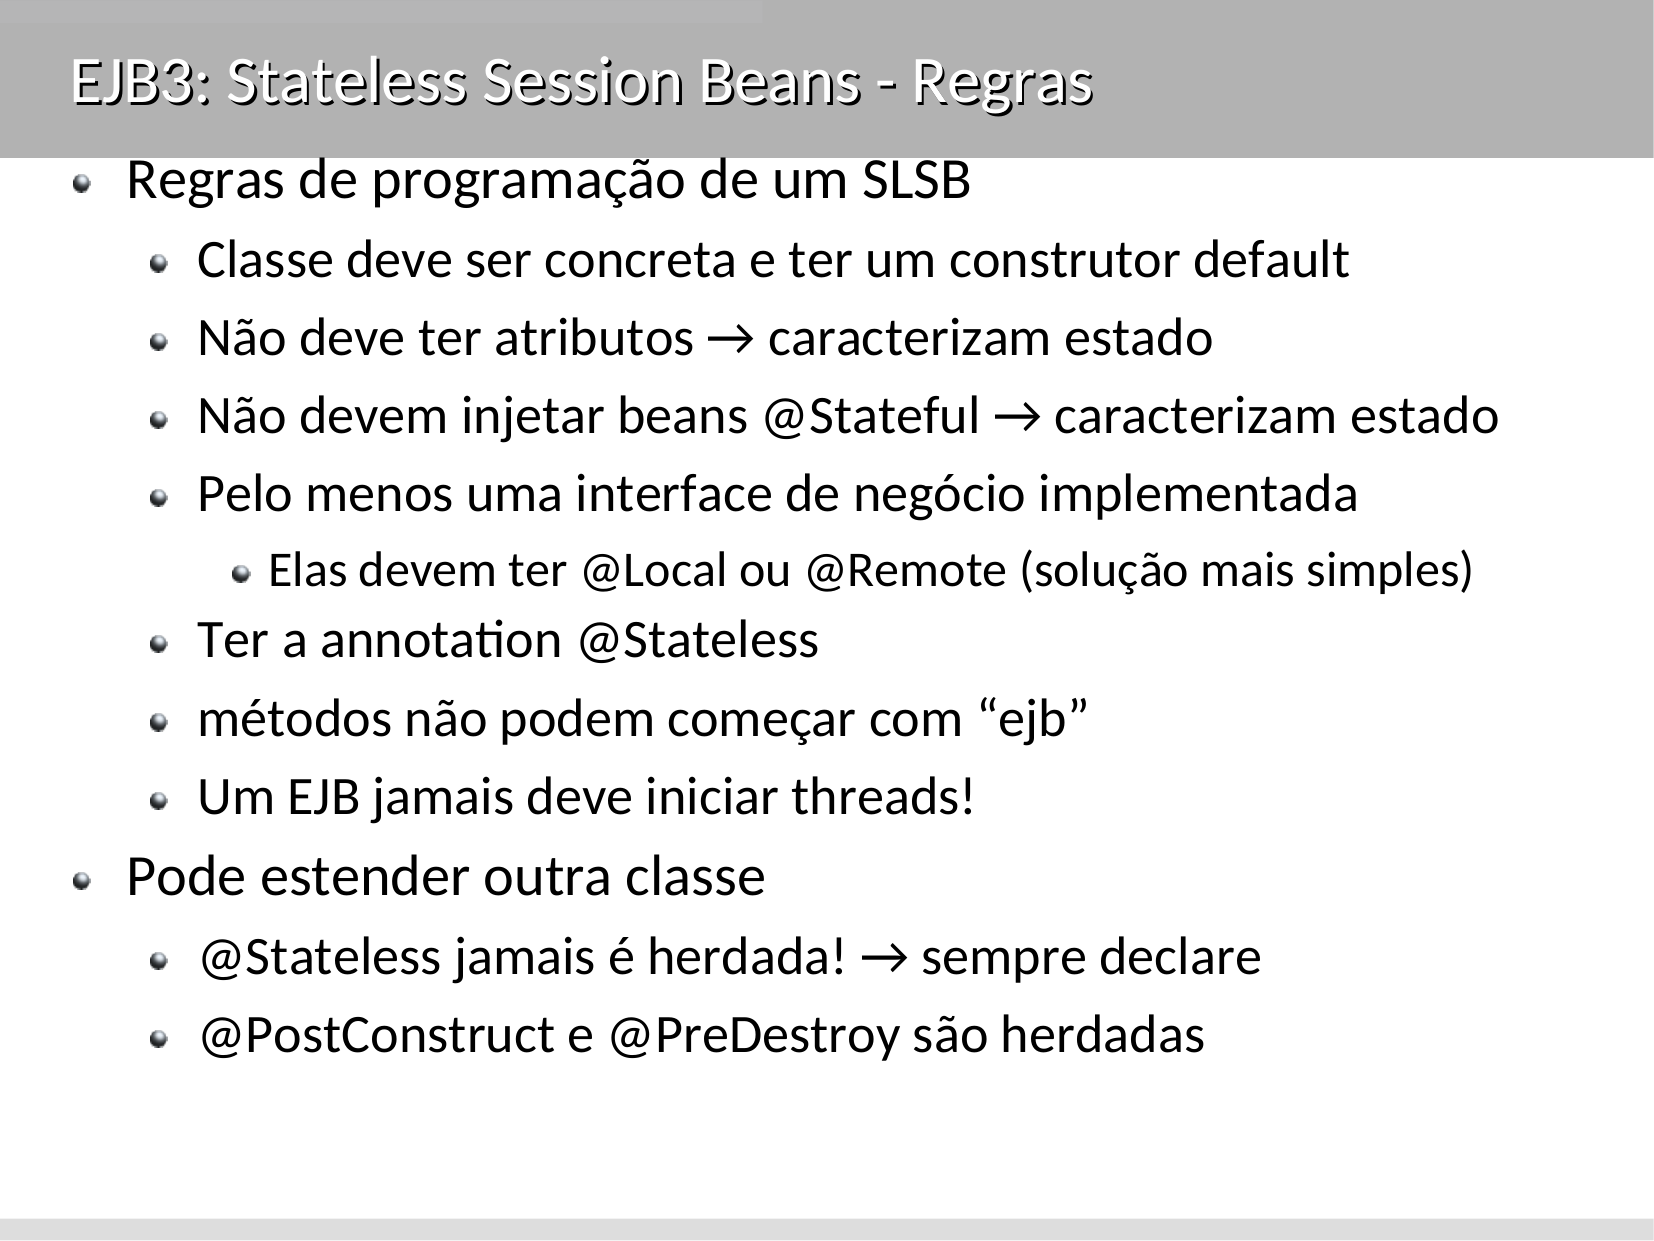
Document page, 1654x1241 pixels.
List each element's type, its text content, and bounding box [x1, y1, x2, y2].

list Regras de programação de um SLSB Classe deve ser concreta e ter um construtor default Não deve ter atributos → caracterizam estado Não devem injetar beans @Stateful → caracterizam estado Pelo menos uma interface de negócio implementada Elas devem ter @Local ou @Remote (solução mais simples) Ter a annotation @Stateless métodos não podem começar com “ejb” Um EJB jamais deve iniciar threads! Pode estender outra classe @Stateless jamais é herdada! → sempre declare @PostConstruct e @PreDestroy são herdadas [55, 154, 1594, 1212]
title EJB3: Stateless Session Beans - Regras [70, 11, 1536, 154]
